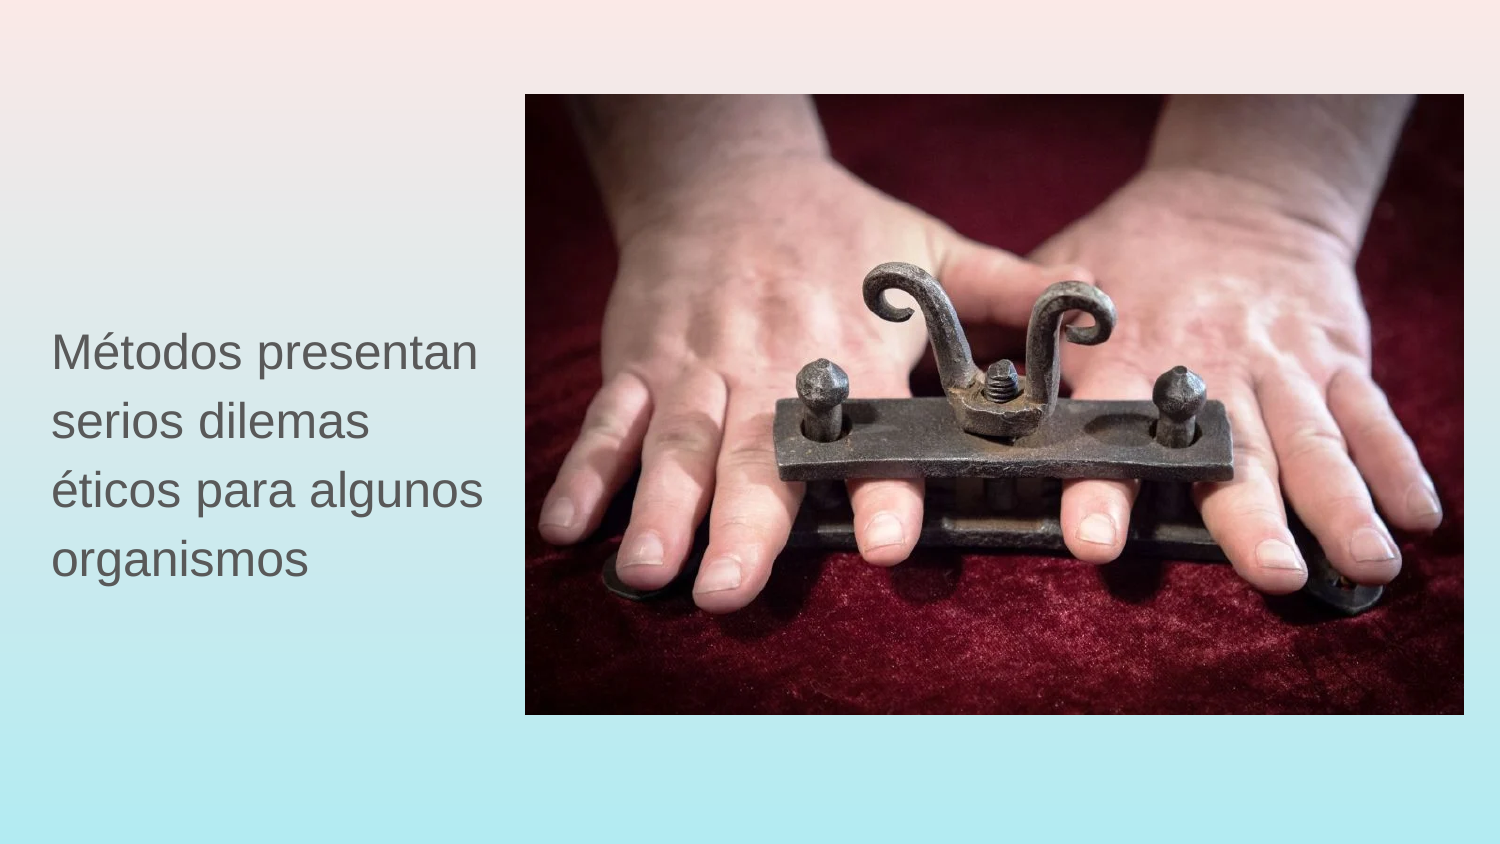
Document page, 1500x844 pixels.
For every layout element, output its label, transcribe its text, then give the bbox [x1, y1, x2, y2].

picture [525, 94, 1464, 715]
list Métodos presentan serios dilemas éticos para algunos organismos [51, 295, 502, 844]
